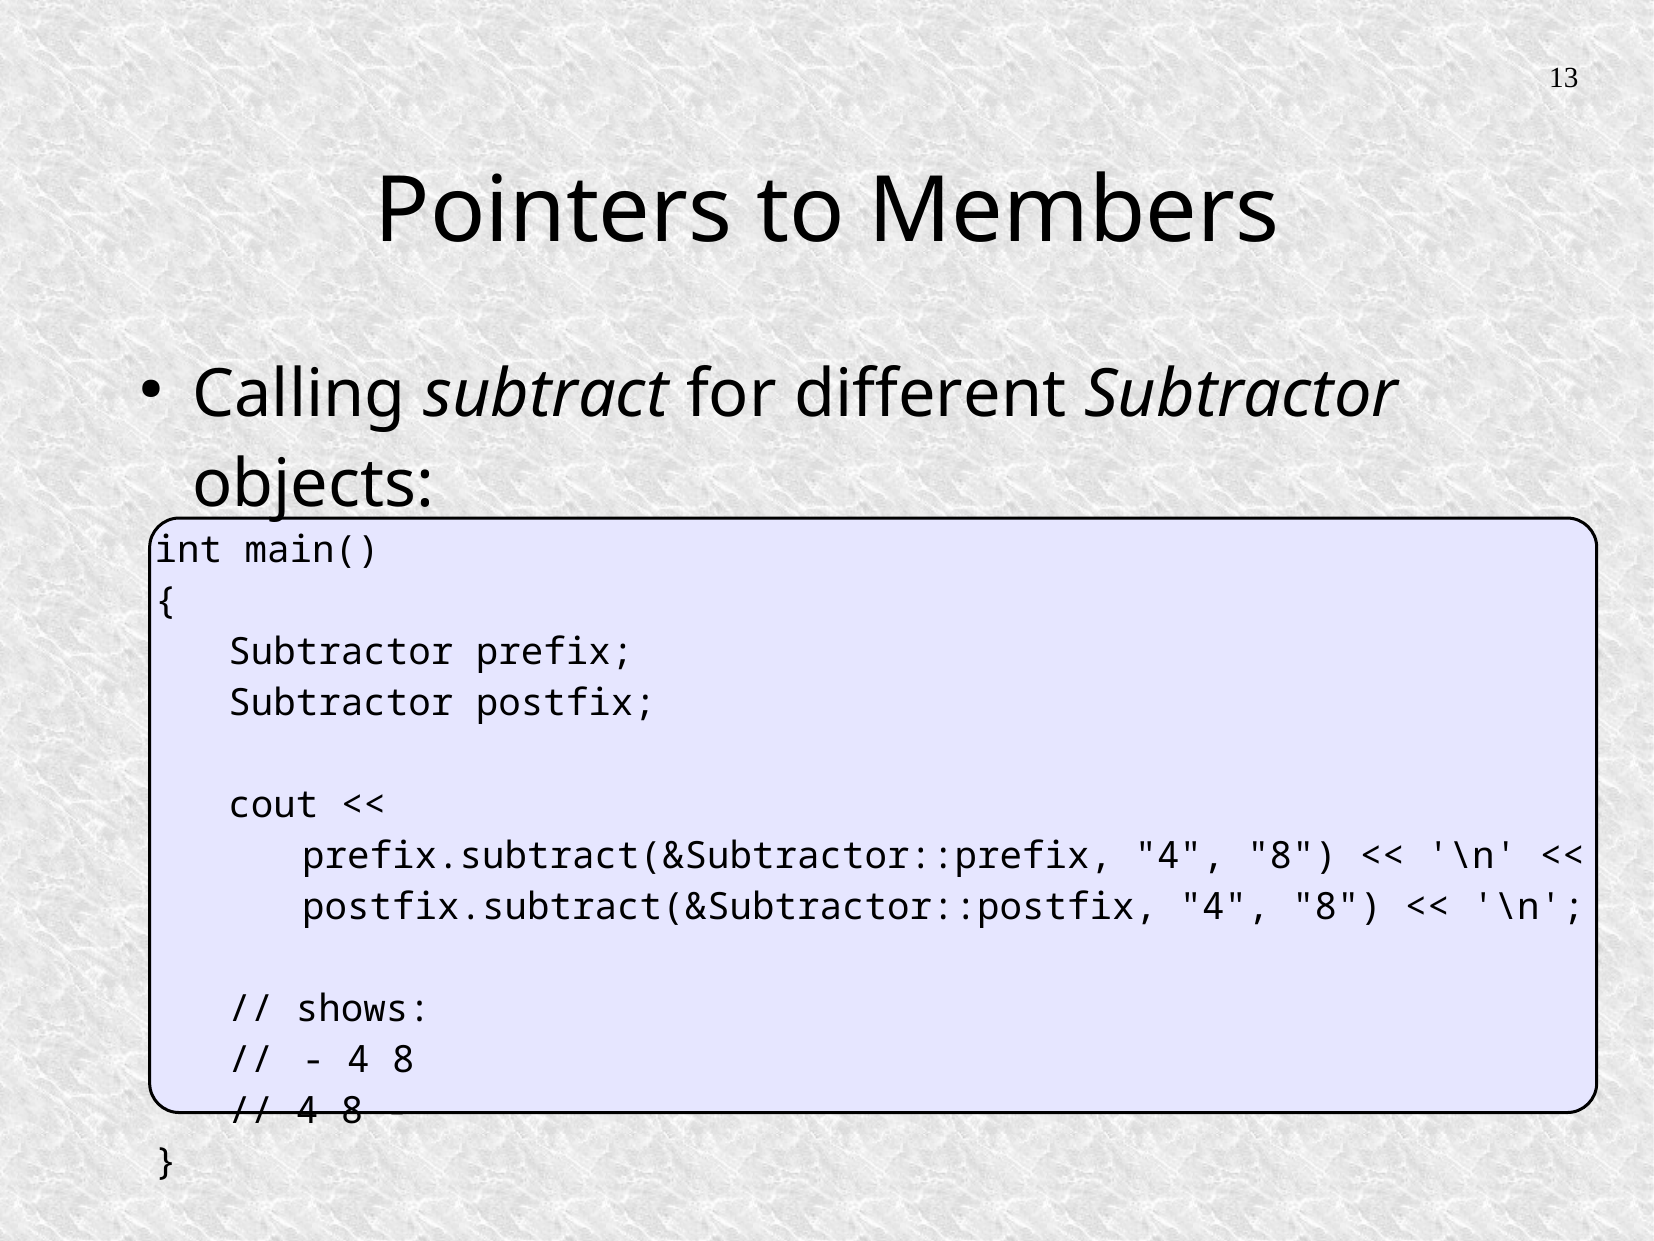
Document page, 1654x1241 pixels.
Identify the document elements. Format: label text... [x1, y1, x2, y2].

picture [0, 0, 1654, 1241]
text_box [1534, 518, 1582, 522]
title Pointers to Members [121, 102, 1534, 311]
list Calling subtract for different Subtractor objects: [121, 344, 1534, 1127]
text_box [1585, 524, 1597, 1107]
text_box int main() { Subtractor prefix; Subtractor postfix; cout << prefix.subtract(&Subtractor::prefix, "4", "8") << '\n' << postfix.subtract(&Subtractor::postfix, "4", "8") << '\n'; // shows: // - 4 8 // 4 8 - } [154, 522, 1585, 1210]
